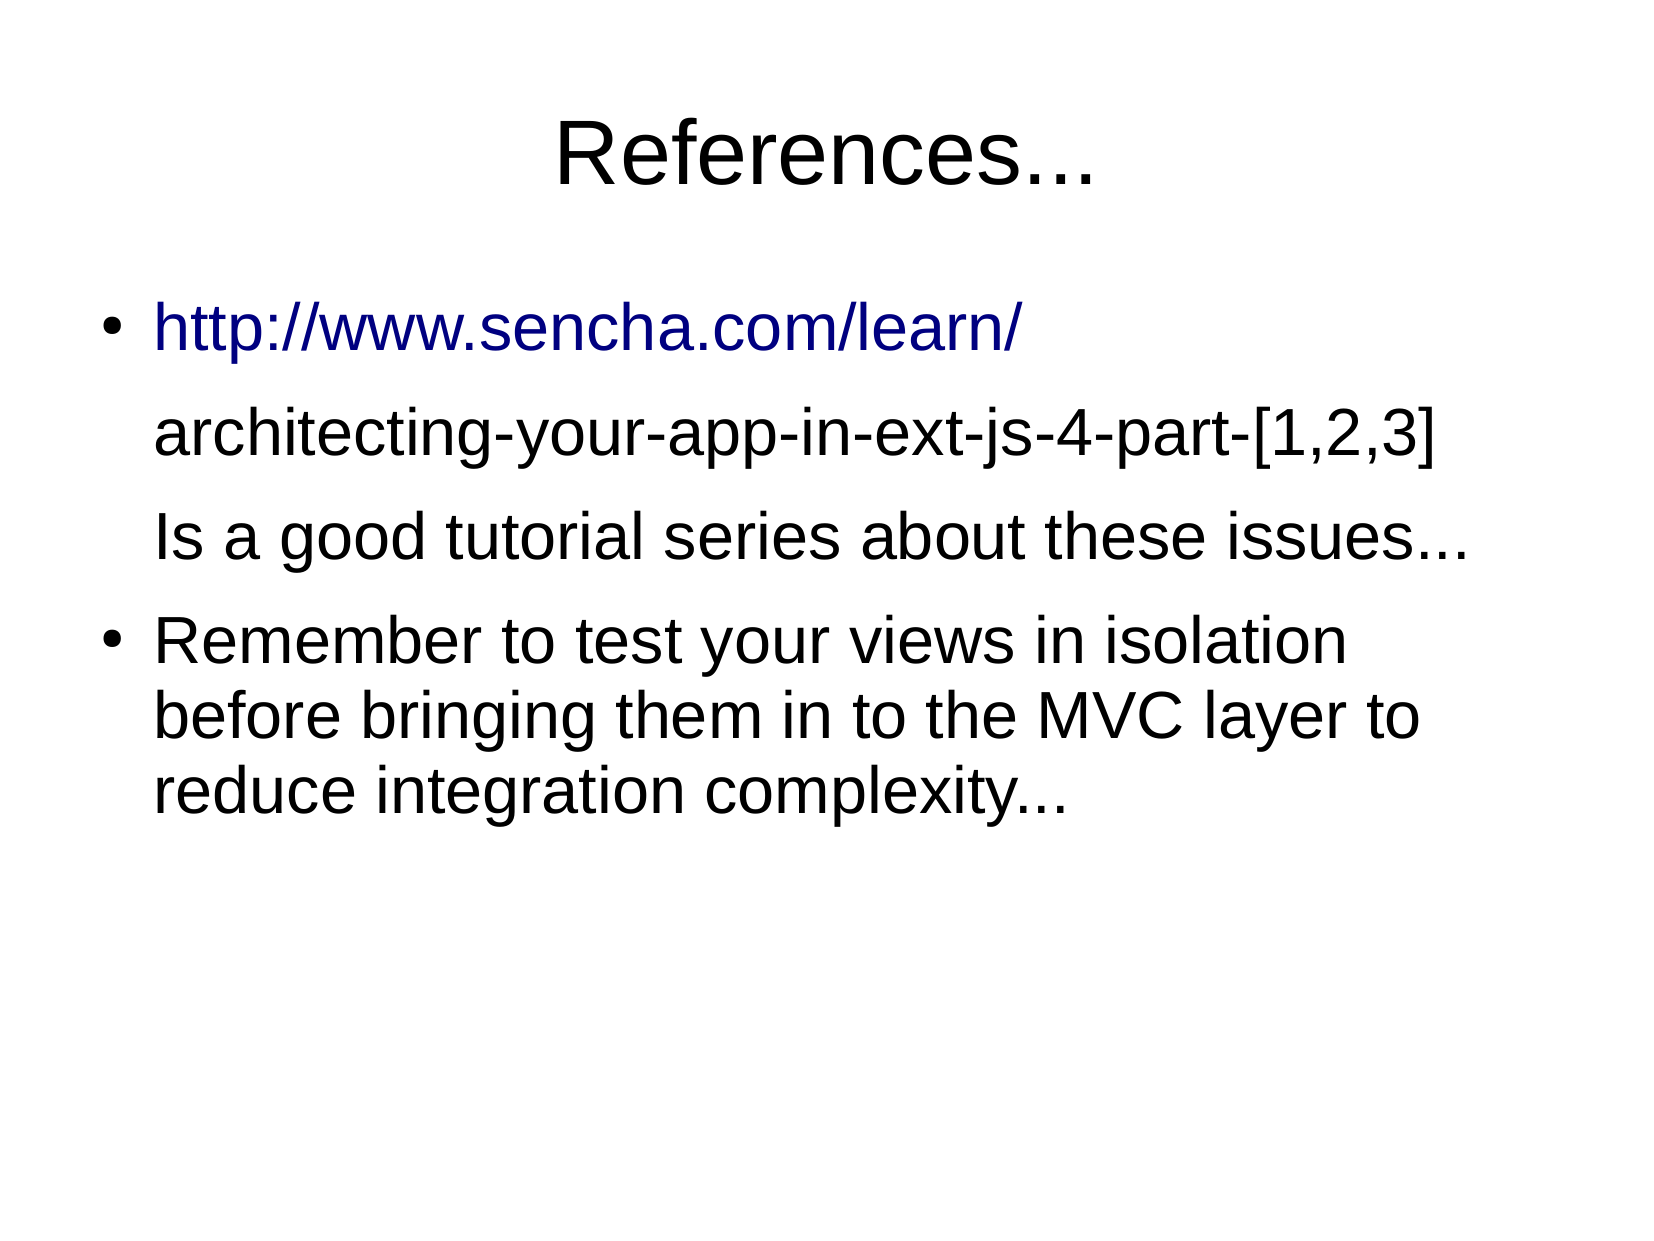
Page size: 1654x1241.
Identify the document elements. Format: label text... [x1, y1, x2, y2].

title References... [82, 49, 1571, 257]
list http://www.sencha.com/learn/ architecting-your-app-in-ext-js-4-part-[1,2,3] Is a good tutorial series about these issues... Remember to test your views in isolation before bringing them in to the MVC layer to reduce integration complexity... [82, 290, 1538, 1010]
